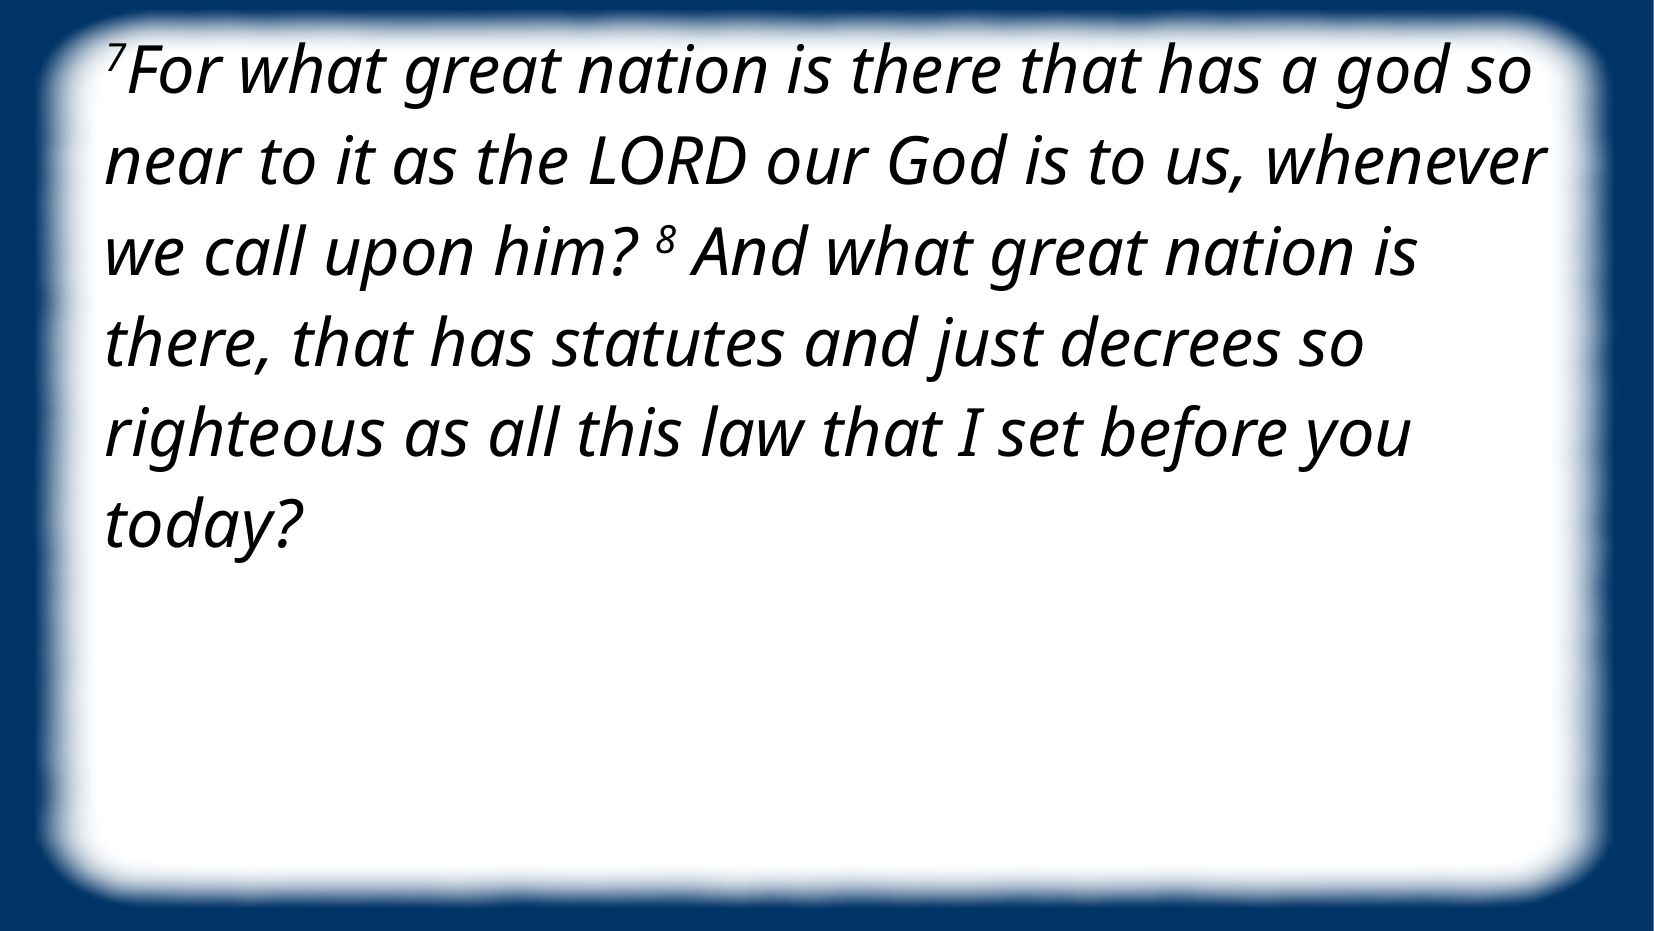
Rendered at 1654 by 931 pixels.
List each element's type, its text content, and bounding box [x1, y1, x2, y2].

text_box 7For what great nation is there that has a god so near to it as the LORD our God is to us, whenever we call upon him? 8 And what great nation is there, that has statutes and just decrees so righteous as all this law that I set before you today? [90, 15, 1591, 563]
picture [0, 0, 1654, 931]
